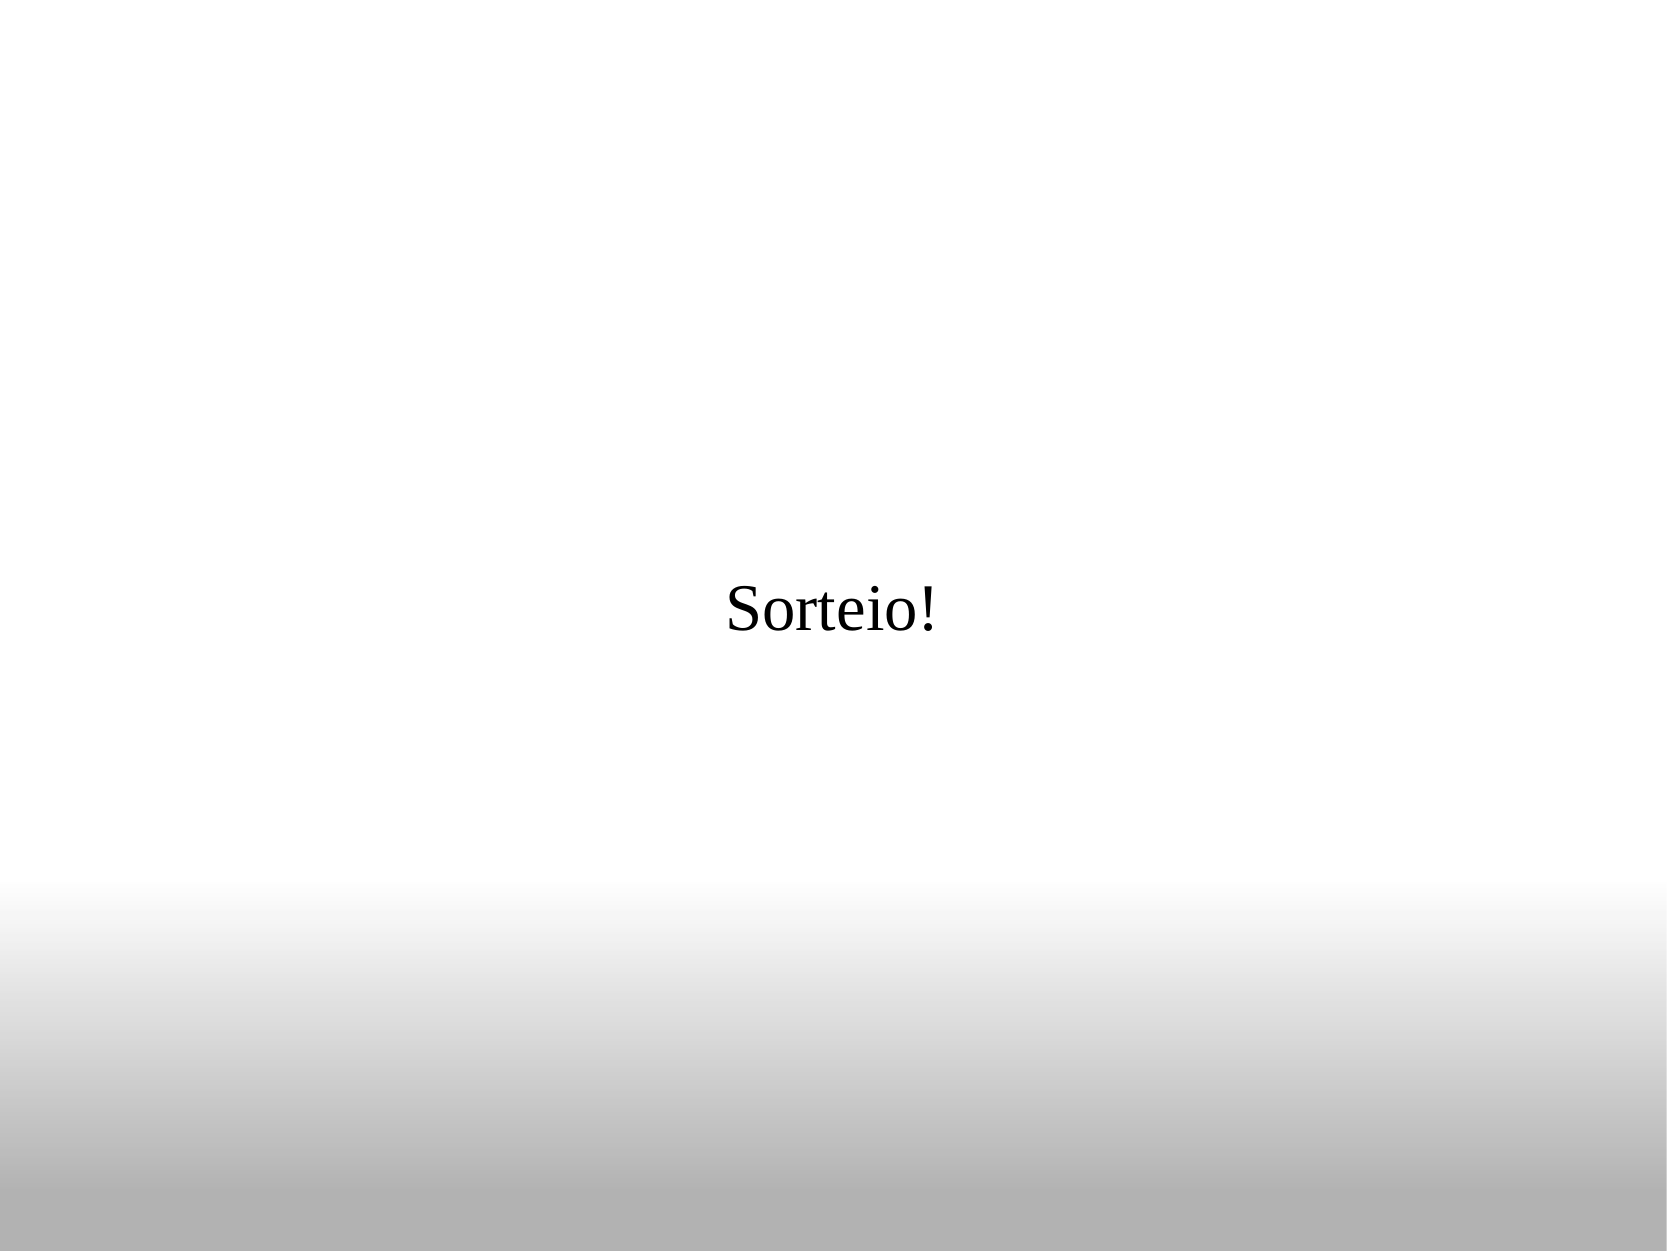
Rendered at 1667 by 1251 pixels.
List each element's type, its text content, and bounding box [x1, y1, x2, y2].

subtitle Sorteio! [125, 97, 1542, 1111]
picture [0, 0, 1667, 1251]
